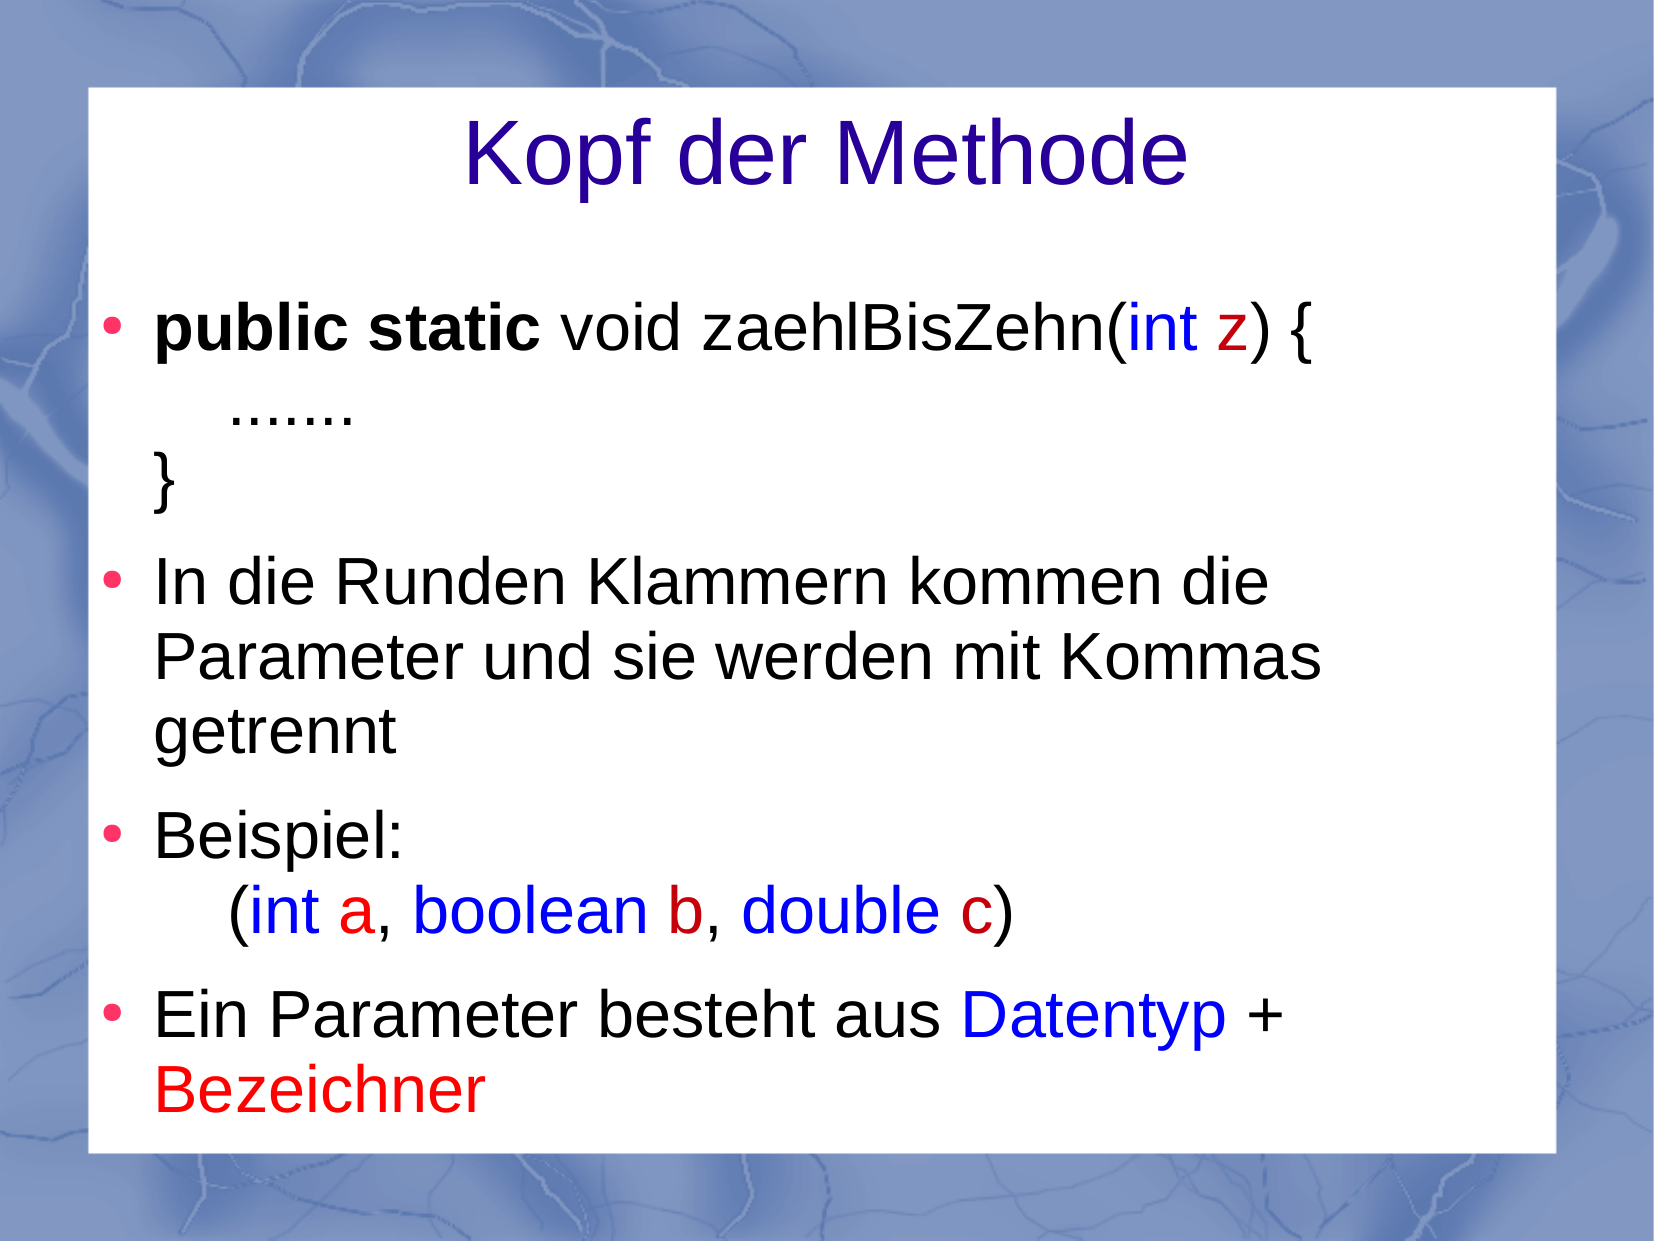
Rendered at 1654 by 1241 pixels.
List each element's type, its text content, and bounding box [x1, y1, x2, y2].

picture [0, 0, 1654, 1241]
title Kopf der Methode [82, 56, 1571, 250]
list public static void zaehlBisZehn(int z) { ....... } In die Runden Klammern kommen die Parameter und sie werden mit Kommas getrennt Beispiel: (int a, boolean b, double c) Ein Parameter besteht aus Datentyp + Bezeichner [82, 290, 1571, 1127]
